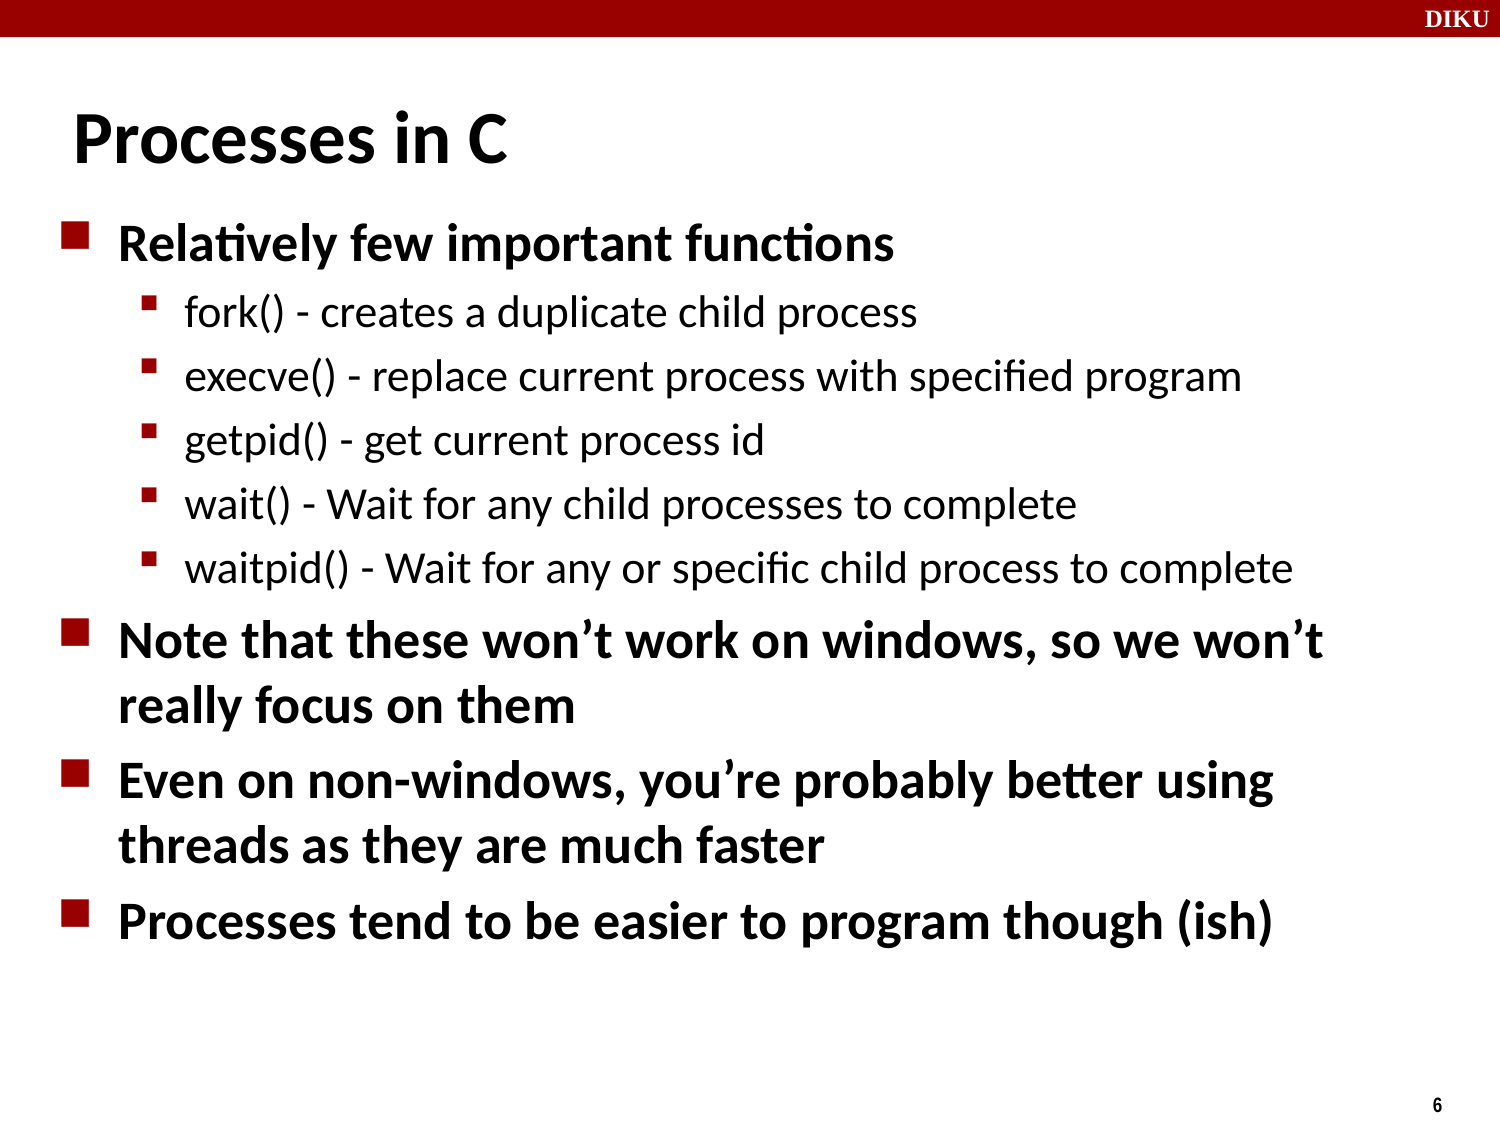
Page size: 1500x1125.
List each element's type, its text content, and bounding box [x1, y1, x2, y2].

text_box Relatively few important functions fork() - creates a duplicate child process execve() - replace current process with specified program getpid() - get current process id wait() - Wait for any child processes to complete waitpid() - Wait for any or specific child process to complete Note that these won’t work on windows, so we won’t really focus on them Even on non-windows, you’re probably better using threads as they are much faster Processes tend to be easier to program though (ish) [47, 200, 1463, 1078]
text_box Processes in C [58, 71, 1304, 197]
